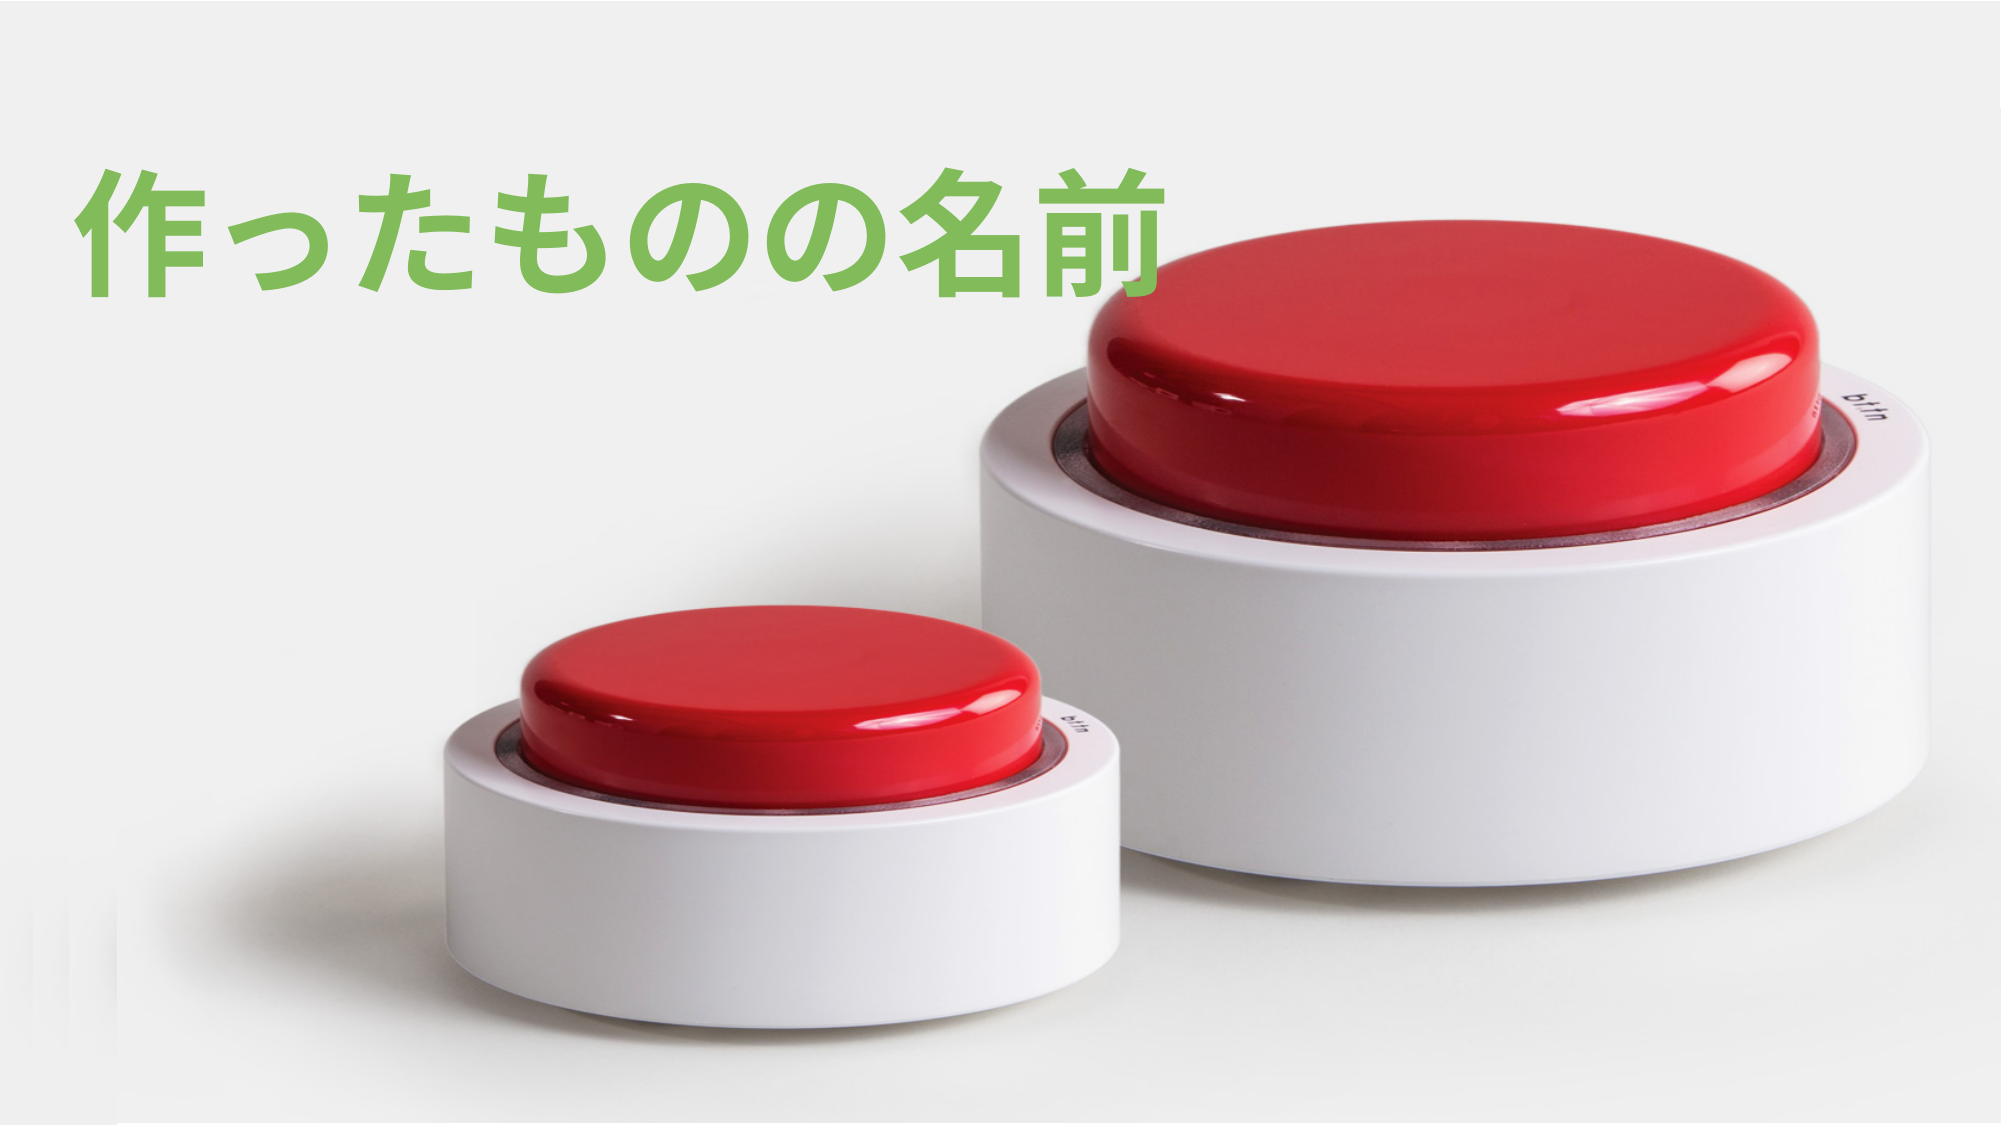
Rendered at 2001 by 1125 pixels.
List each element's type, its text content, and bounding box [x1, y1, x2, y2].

picture [0, 1, 2001, 1125]
text_box 作ったものの名前 [56, 140, 1187, 321]
